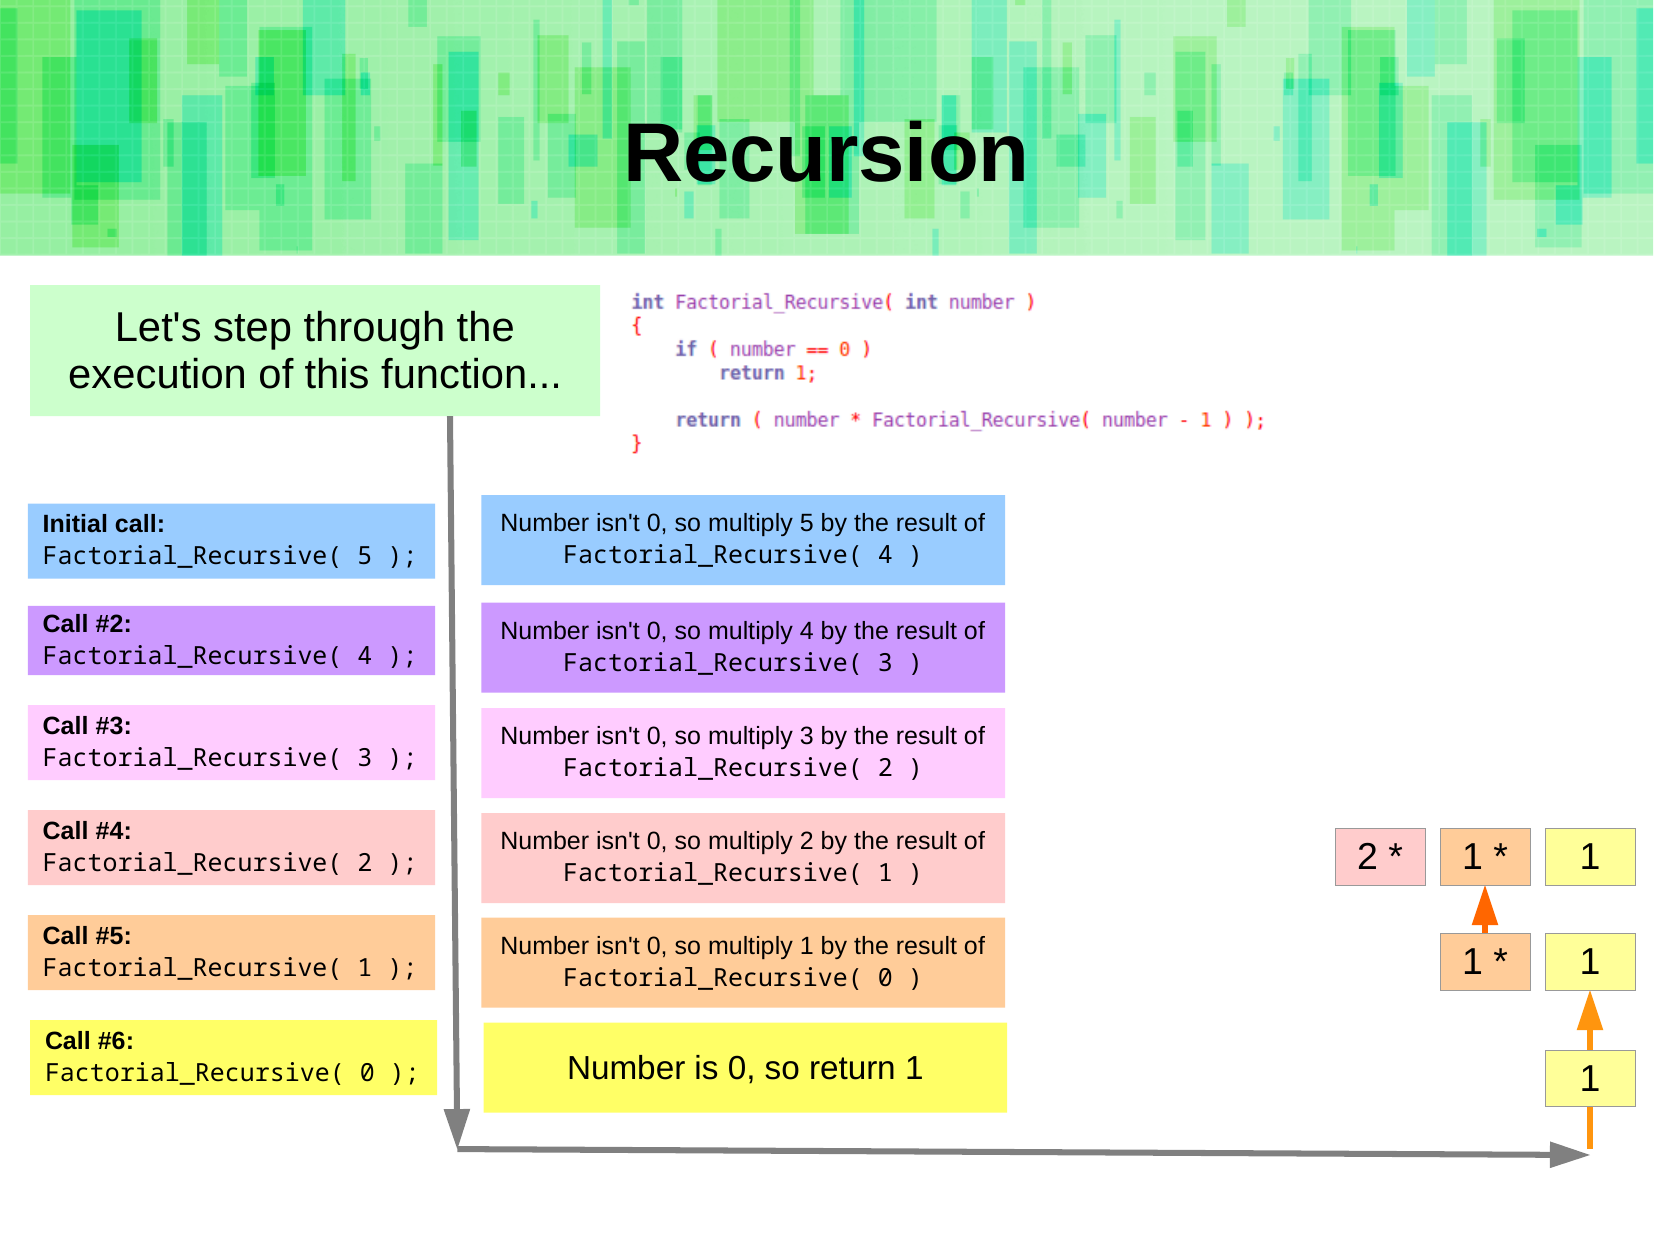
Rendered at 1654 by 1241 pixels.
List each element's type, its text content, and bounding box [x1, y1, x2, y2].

text_box 2 * [1335, 828, 1426, 886]
text_box 1 [1545, 1050, 1636, 1107]
text_box Number isn't 0, so multiply 2 by the result of Factorial_Recursive( 1 ) [481, 813, 1006, 904]
text_box Let's step through the execution of this function... [30, 285, 601, 417]
text_box Number isn't 0, so multiply 3 by the result of Factorial_Recursive( 2 ) [481, 708, 1006, 799]
text_box Number isn't 0, so multiply 4 by the result of Factorial_Recursive( 3 ) [481, 602, 1006, 693]
text_box 1 [1545, 828, 1636, 886]
text_box Call #2: Factorial_Recursive( 4 ); [27, 605, 436, 676]
text_box Number isn't 0, so multiply 5 by the result of Factorial_Recursive( 4 ) [481, 495, 1006, 586]
text_box Initial call: Factorial_Recursive( 5 ); [27, 503, 436, 579]
text_box Number isn't 0, so multiply 1 by the result of Factorial_Recursive( 0 ) [481, 917, 1006, 1008]
text_box 1 * [1440, 933, 1531, 991]
text_box Call #5: Factorial_Recursive( 1 ); [27, 915, 436, 991]
text_box Number is 0, so return 1 [483, 1022, 1008, 1113]
text_box Call #3: Factorial_Recursive( 3 ); [27, 705, 436, 781]
picture [0, 0, 1654, 1241]
text_box Call #4: Factorial_Recursive( 2 ); [27, 810, 436, 886]
text_box 1 [1545, 933, 1636, 991]
title Recursion [82, 49, 1571, 257]
text_box 1 * [1440, 828, 1531, 886]
text_box Call #6: Factorial_Recursive( 0 ); [30, 1020, 438, 1096]
